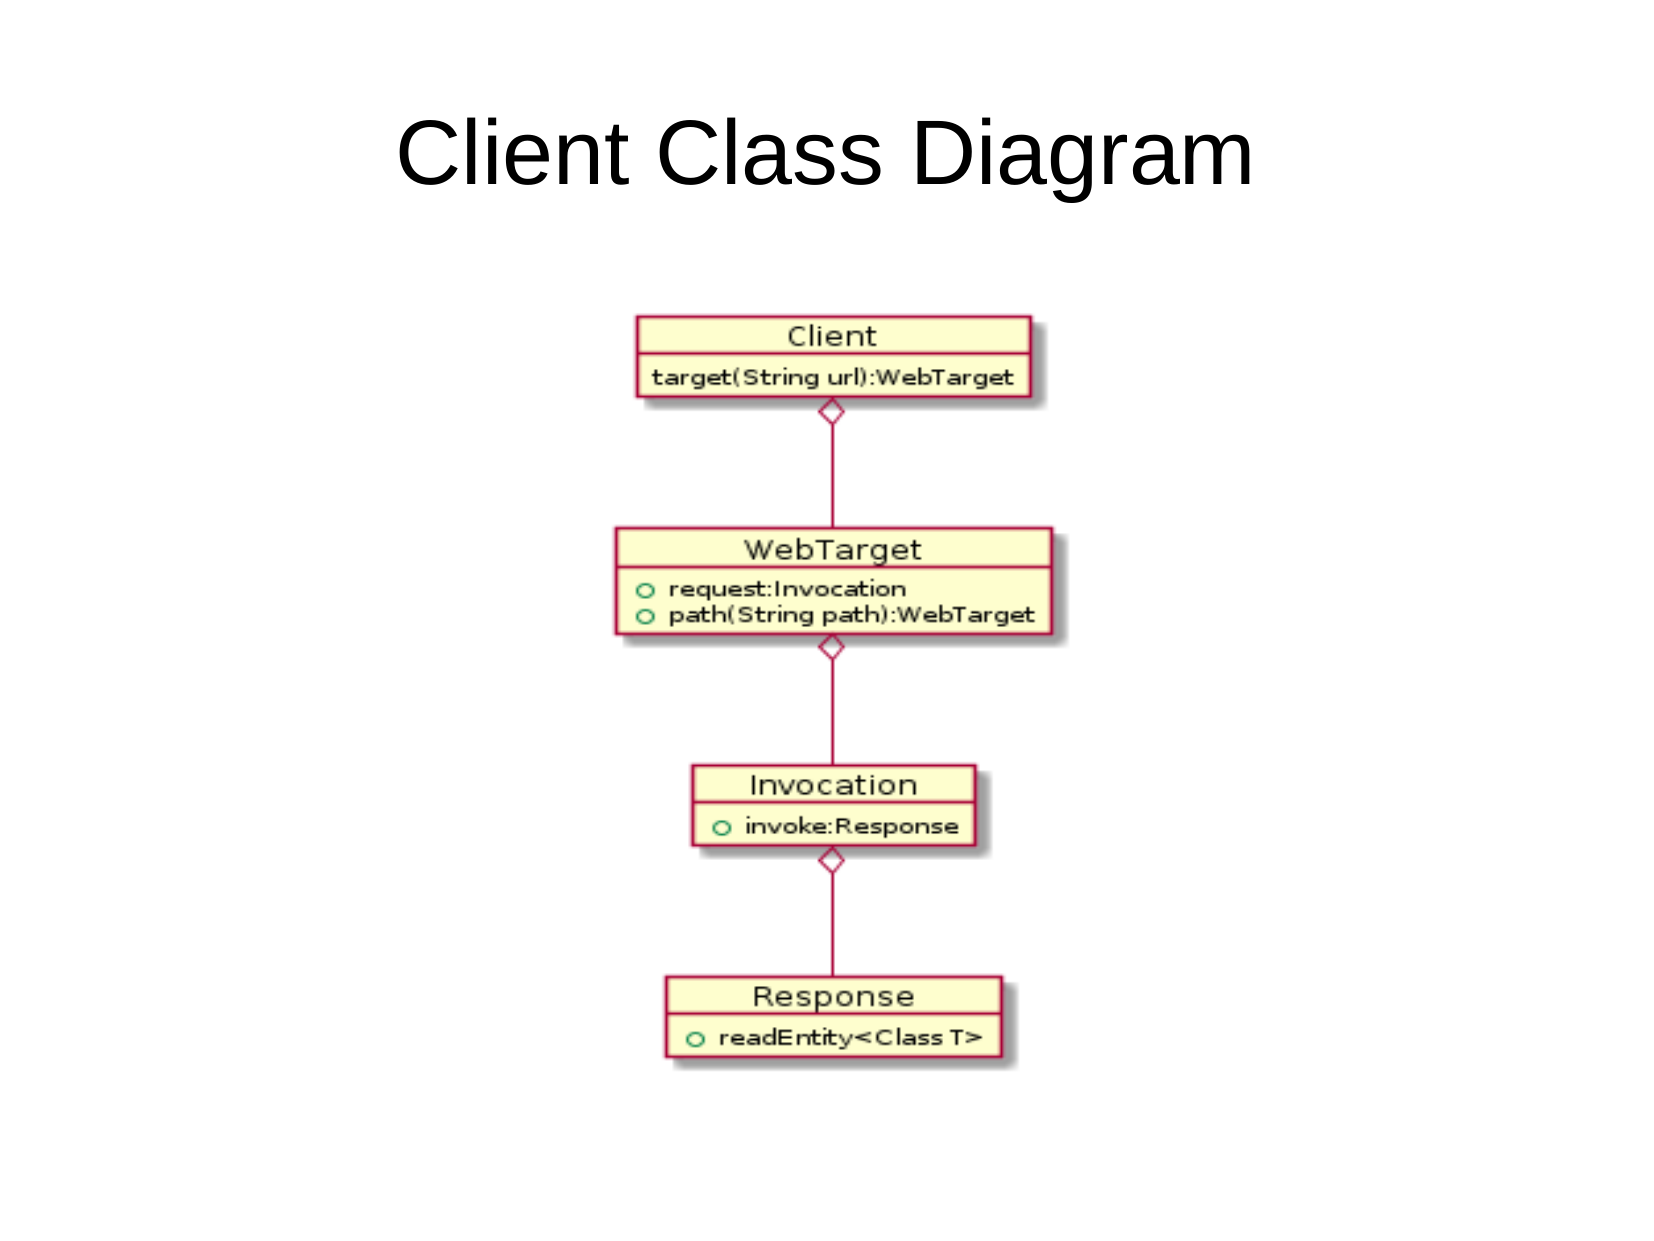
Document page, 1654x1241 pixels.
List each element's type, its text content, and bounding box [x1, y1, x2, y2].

picture [600, 299, 1096, 1081]
title Client Class Diagram [82, 49, 1571, 257]
